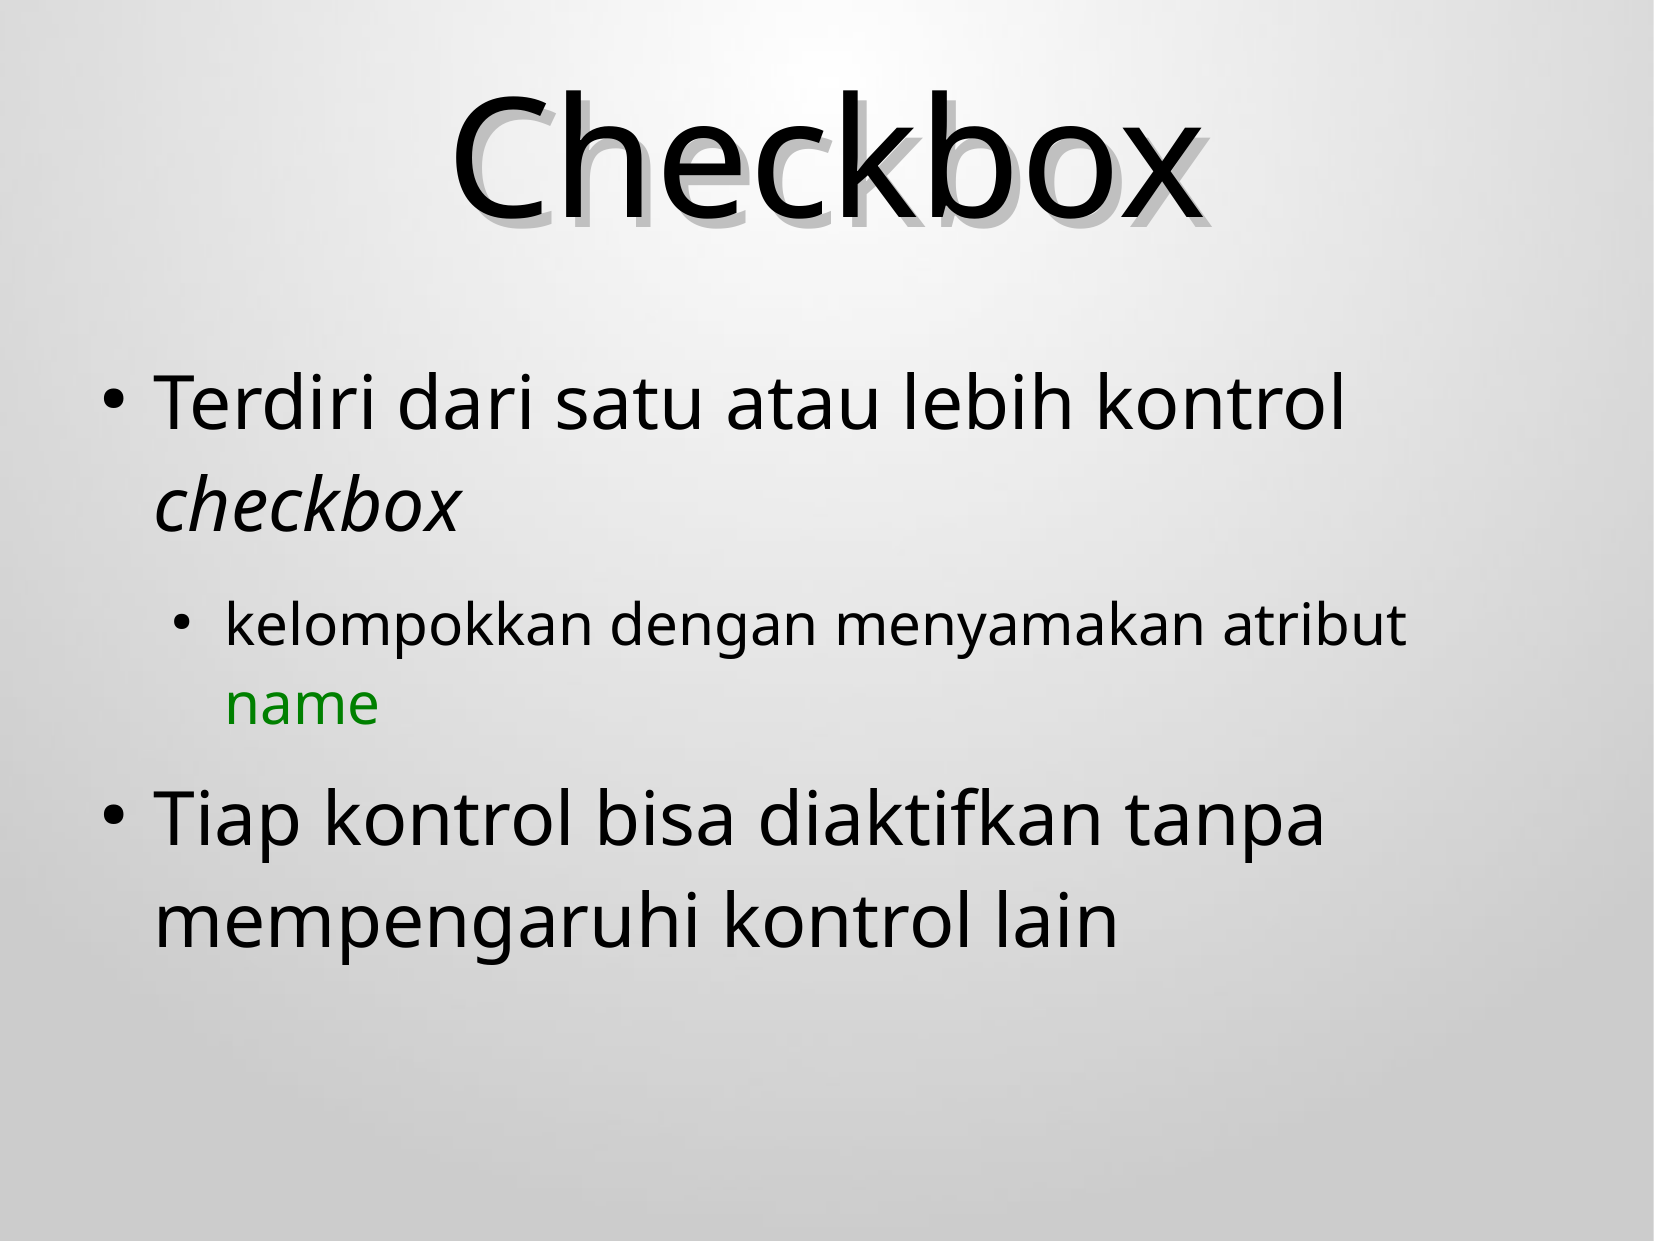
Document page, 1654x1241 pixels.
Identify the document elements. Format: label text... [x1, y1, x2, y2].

picture [0, 0, 1654, 1241]
list Terdiri dari satu atau lebih kontrol checkbox kelompokkan dengan menyamakan atribut name Tiap kontrol bisa diaktifkan tanpa mempengaruhi kontrol lain [82, 349, 1571, 1168]
title Checkbox [82, 49, 1571, 257]
